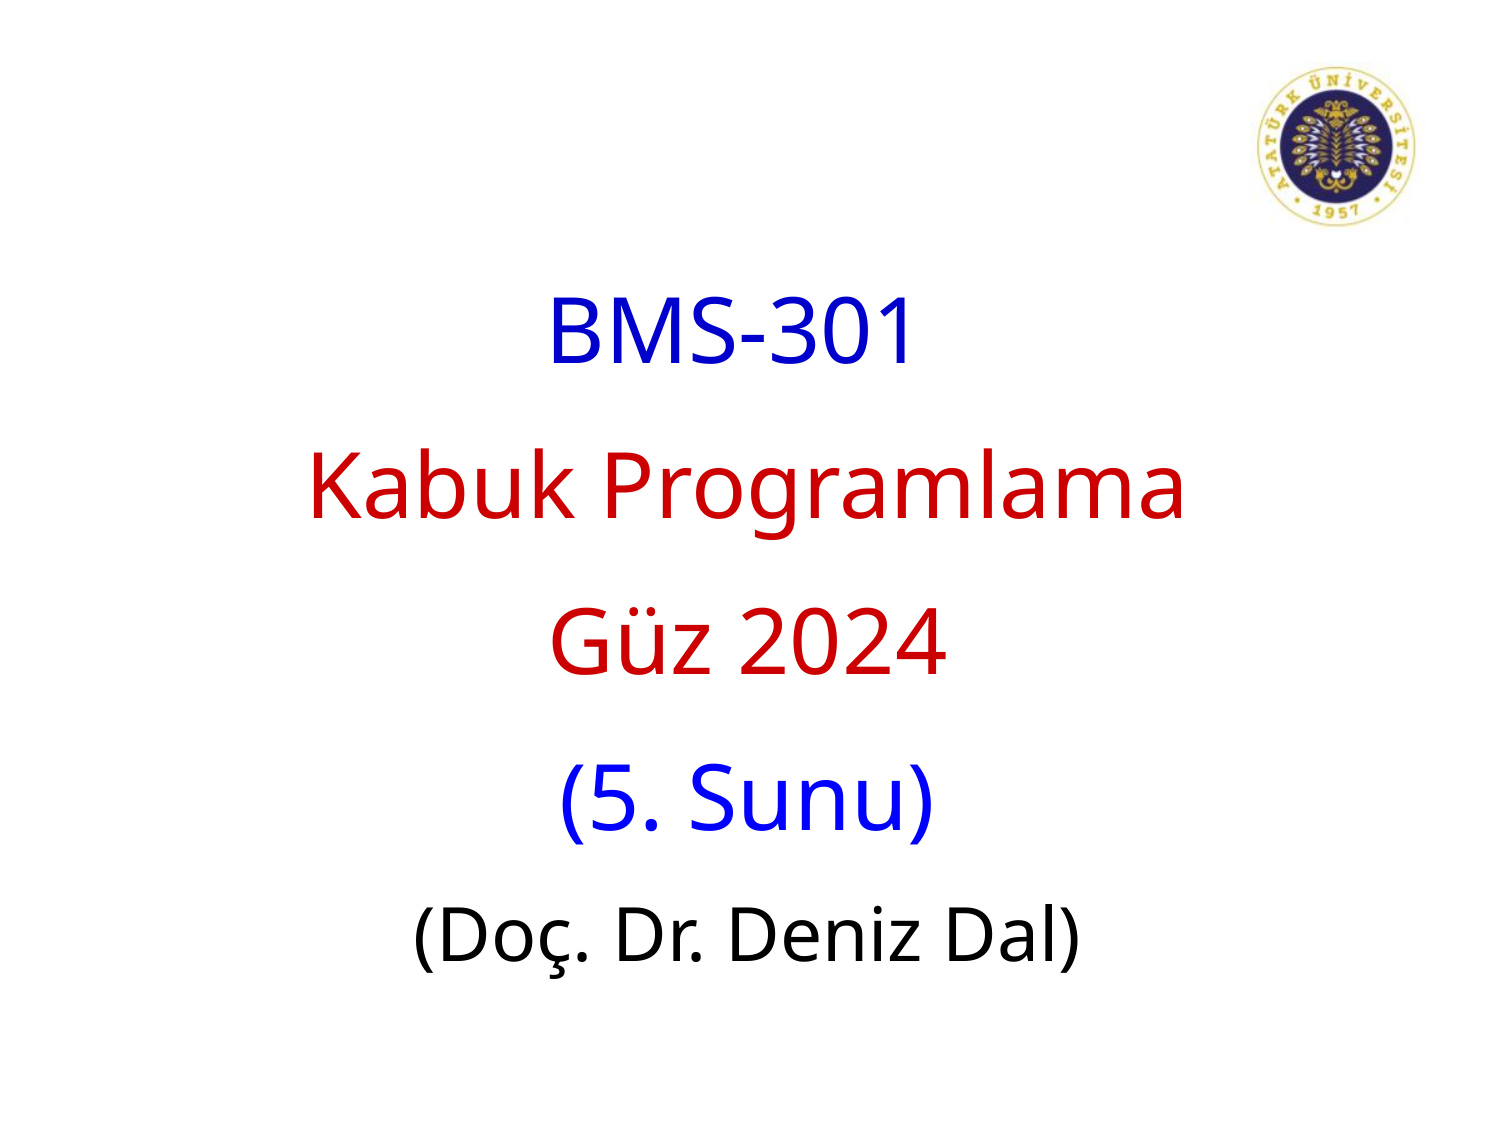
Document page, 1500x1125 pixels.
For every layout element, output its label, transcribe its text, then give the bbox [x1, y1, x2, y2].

picture [1250, 62, 1425, 232]
text_box BMS-301 Kabuk Programlama Güz 2024 (5. Sunu) (Doç. Dr. Deniz Dal) [0, 264, 1498, 984]
